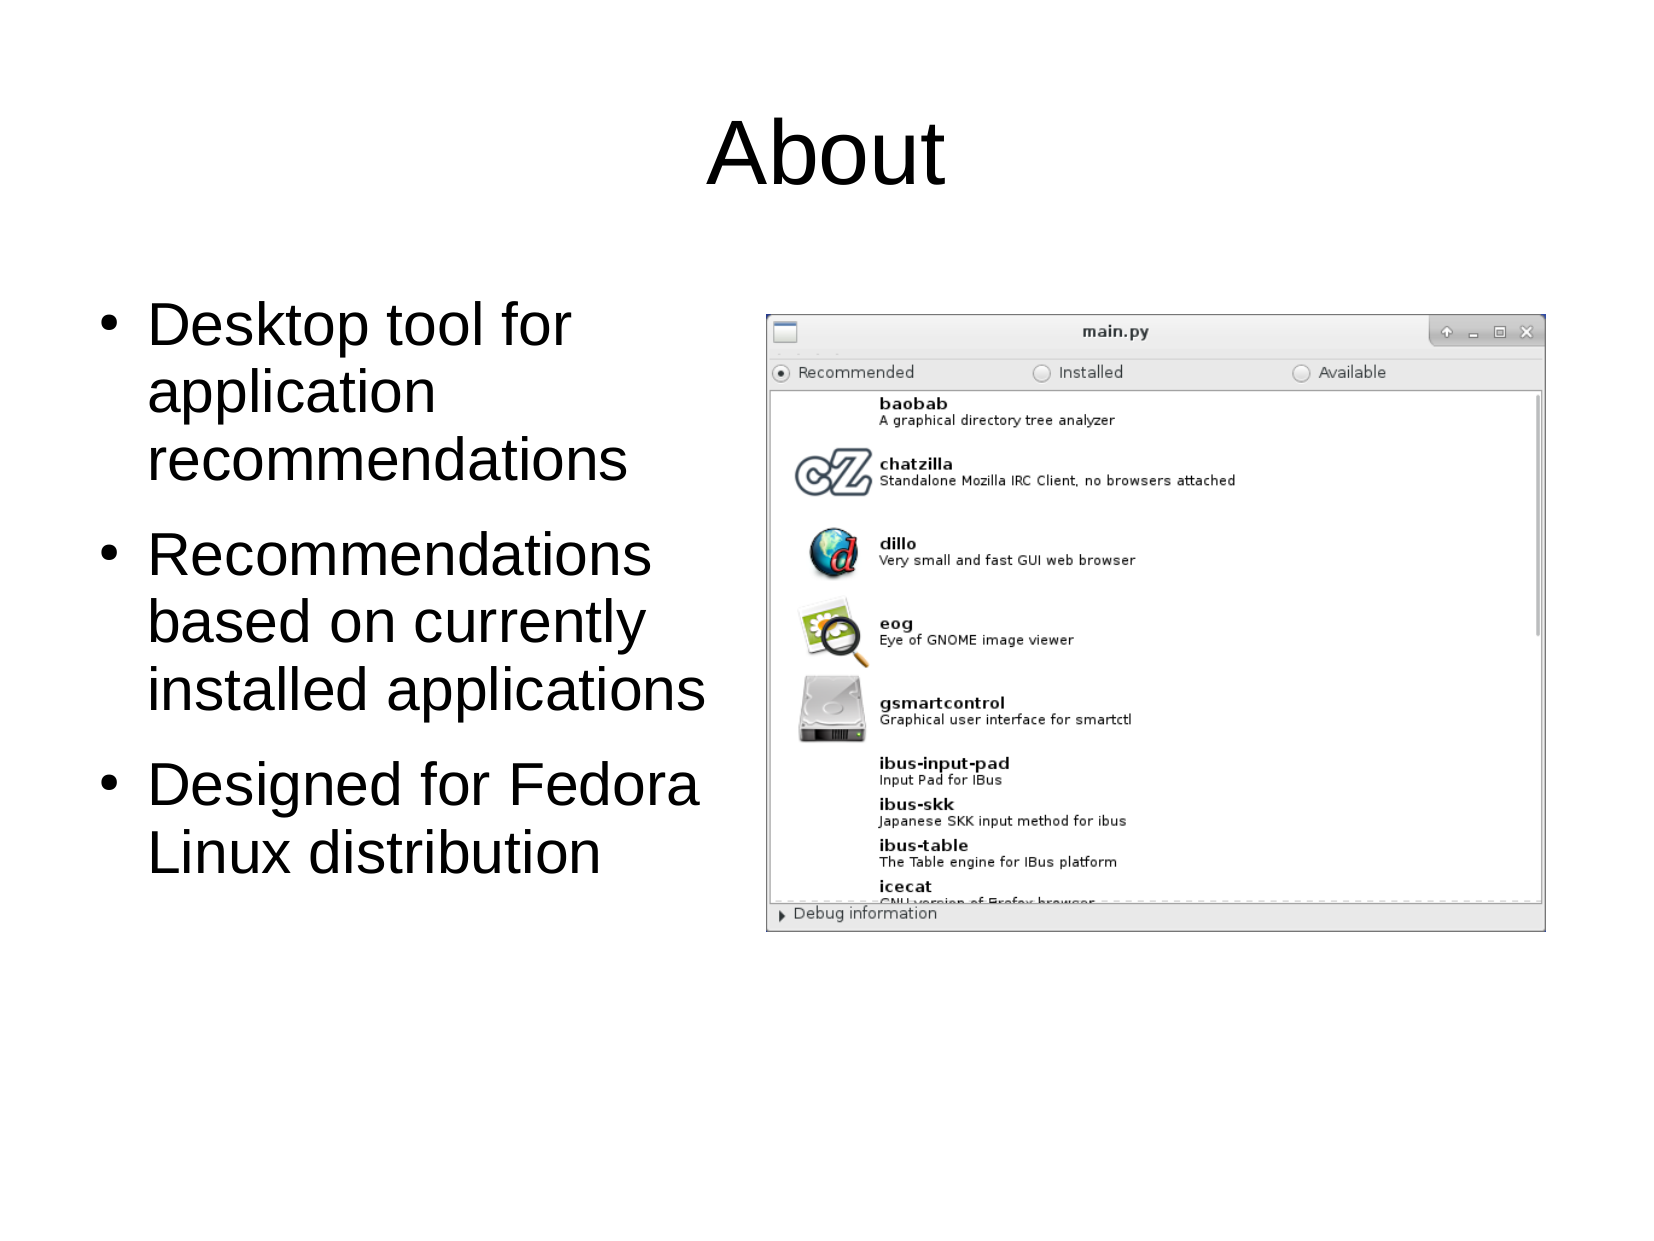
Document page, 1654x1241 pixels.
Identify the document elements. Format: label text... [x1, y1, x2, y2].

list Desktop tool for application recommendations Recommendations based on currently installed applications Designed for Fedora Linux distribution [82, 290, 721, 1010]
title About [82, 49, 1571, 257]
picture [766, 314, 1546, 932]
